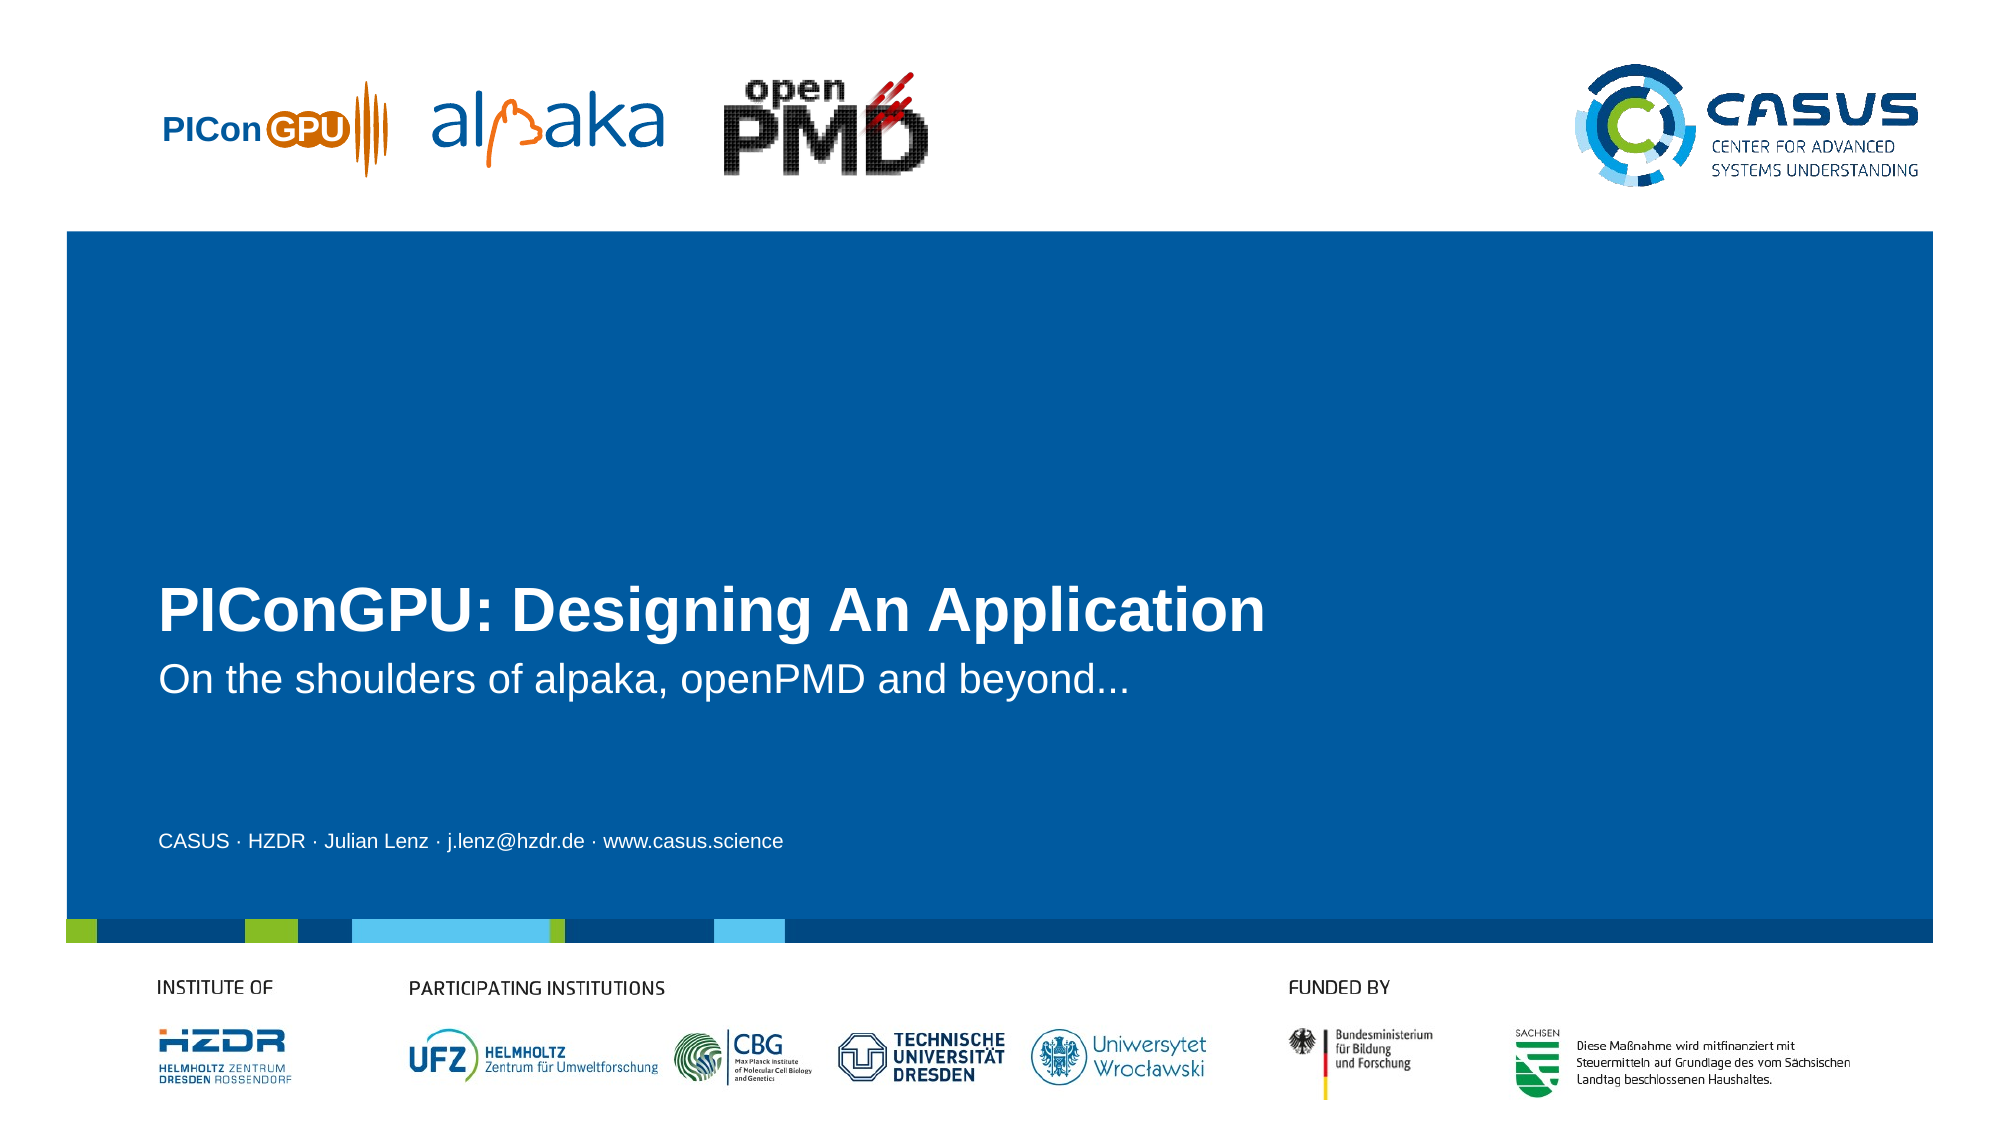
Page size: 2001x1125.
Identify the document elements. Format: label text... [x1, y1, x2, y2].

title PIConGPU: Designing An Application [158, 562, 1895, 646]
list CASUS · HZDR · Julian Lenz · j.lenz@hzdr.de · www.casus.science [158, 824, 1587, 857]
picture [568, 919, 1933, 943]
picture [66, 919, 97, 943]
picture [158, 980, 1850, 1100]
subtitle On the shoulders of alpaka, openPMD and beyond... [158, 652, 1898, 707]
picture [713, 66, 944, 188]
picture [100, 919, 565, 943]
picture [159, 78, 393, 181]
picture [1575, 64, 1918, 187]
picture [431, 89, 665, 169]
